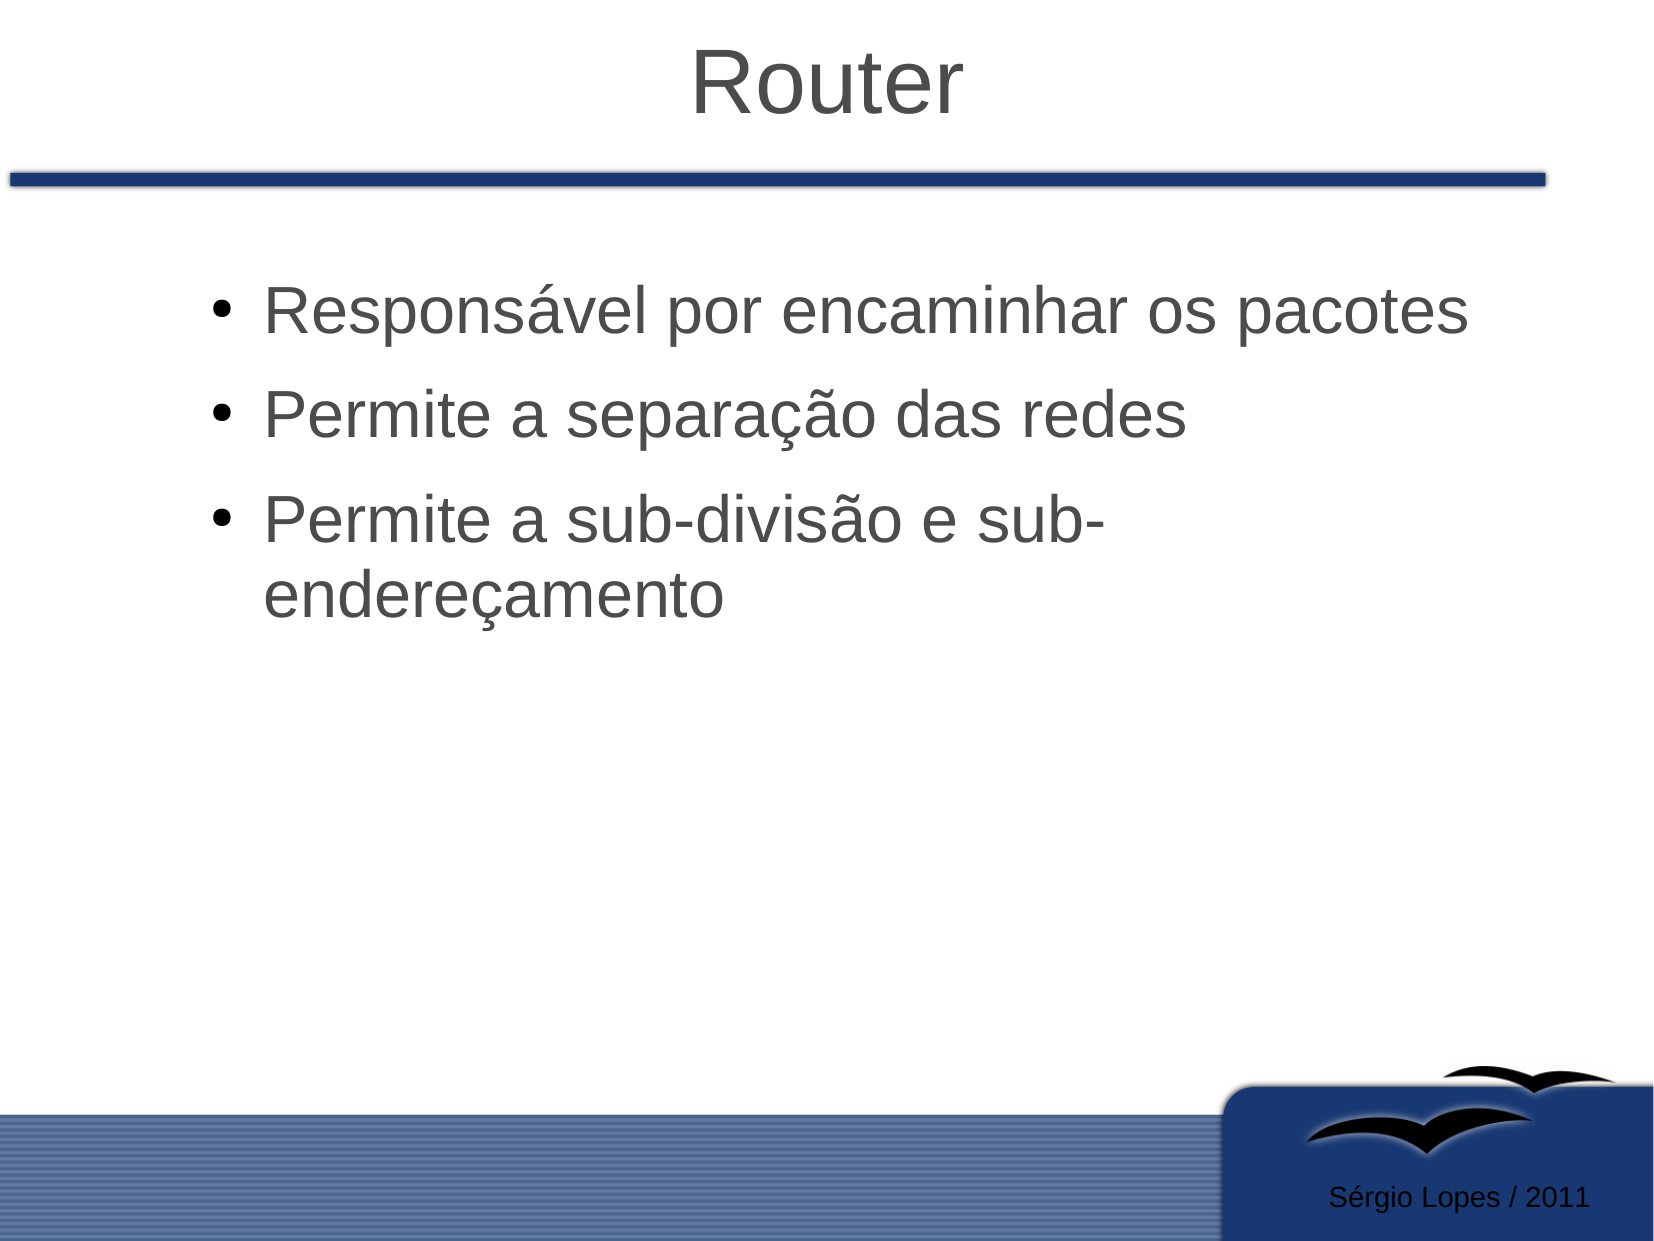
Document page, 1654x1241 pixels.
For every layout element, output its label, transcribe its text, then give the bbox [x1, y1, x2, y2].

text_box Sérgio Lopes / 2011 [1328, 1181, 1588, 1214]
list Responsável por encaminhar os pacotes Permite a separação das redes Permite a sub-divisão e sub-endereçamento [121, 273, 1534, 1056]
picture [0, 0, 1654, 1241]
title Router [121, 0, 1534, 164]
